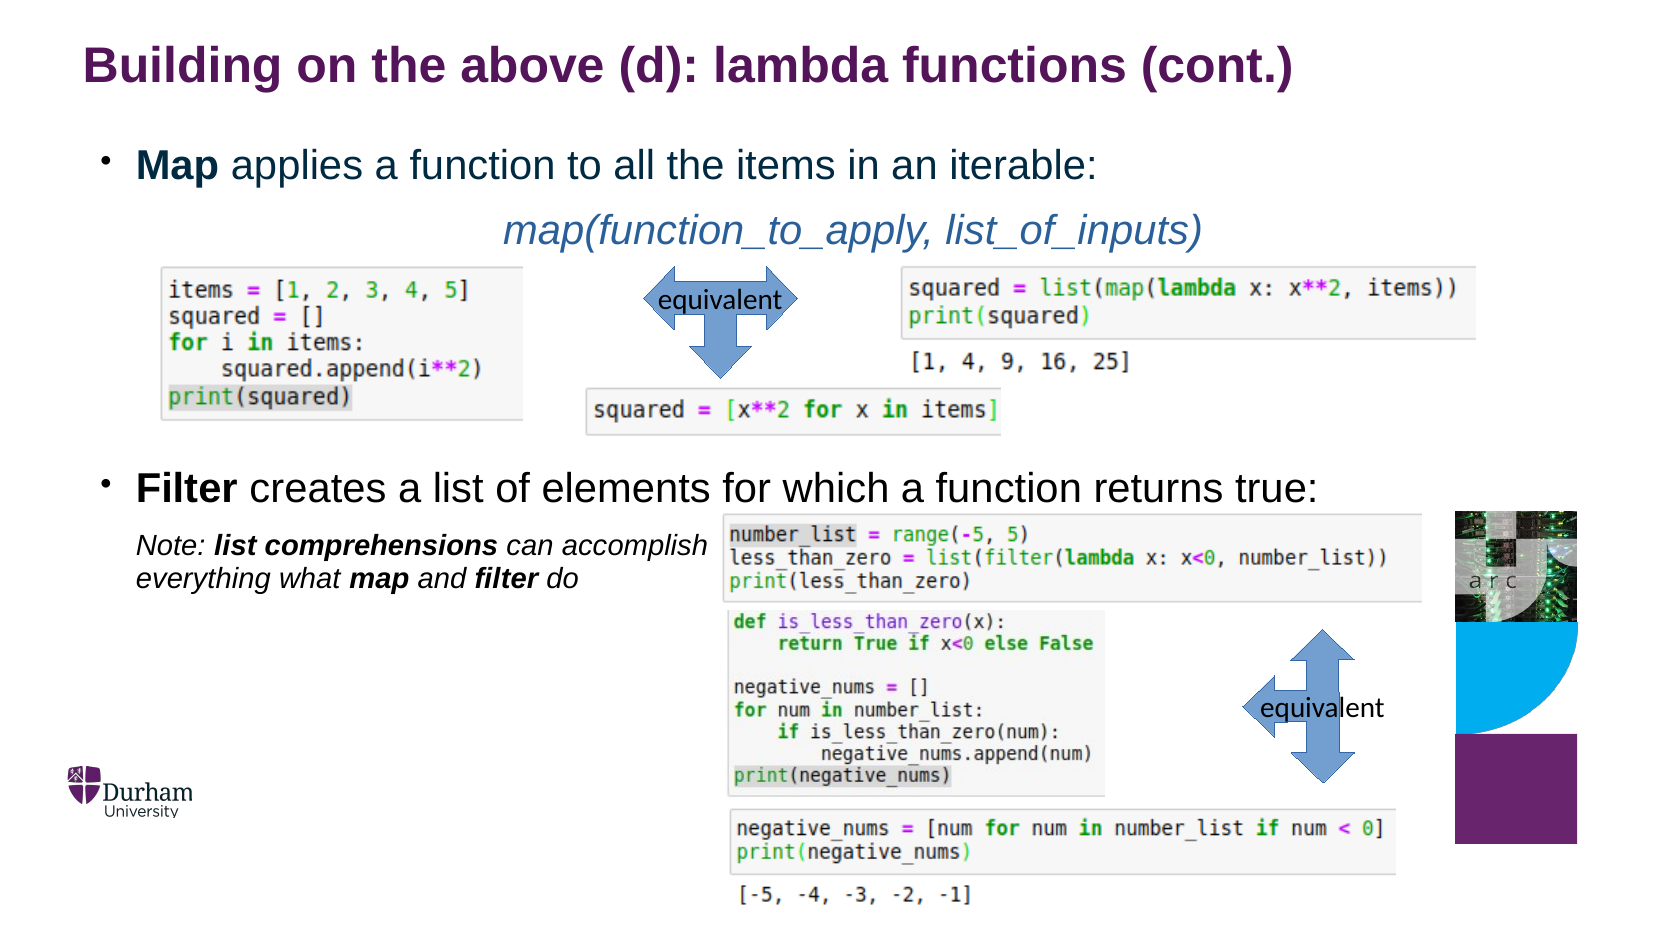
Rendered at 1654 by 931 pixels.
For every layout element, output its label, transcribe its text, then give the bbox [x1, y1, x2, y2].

text_box equivalent [643, 280, 798, 325]
picture [720, 508, 1422, 801]
picture [67, 766, 192, 818]
text_box [1291, 733, 1355, 783]
picture [727, 803, 1396, 921]
text_box [689, 325, 752, 379]
picture [893, 255, 1476, 381]
text_box equivalent [1245, 688, 1400, 733]
picture [576, 383, 1001, 441]
text_box [766, 266, 780, 280]
text_box [1290, 629, 1355, 688]
text_box [661, 266, 675, 280]
text_box [1262, 675, 1275, 688]
picture [1571, 637, 1578, 733]
picture [1571, 511, 1577, 621]
title Building on the above (d): lambda functions (cont.) [82, 37, 1571, 93]
picture [156, 257, 523, 426]
list Map applies a function to all the items in an iterable: map(function_to_apply, list_of_inputs) Filter creates a list of elements for which a function returns true: Note: list comprehensions can accomplish everything what map and filter do [82, 141, 1571, 745]
